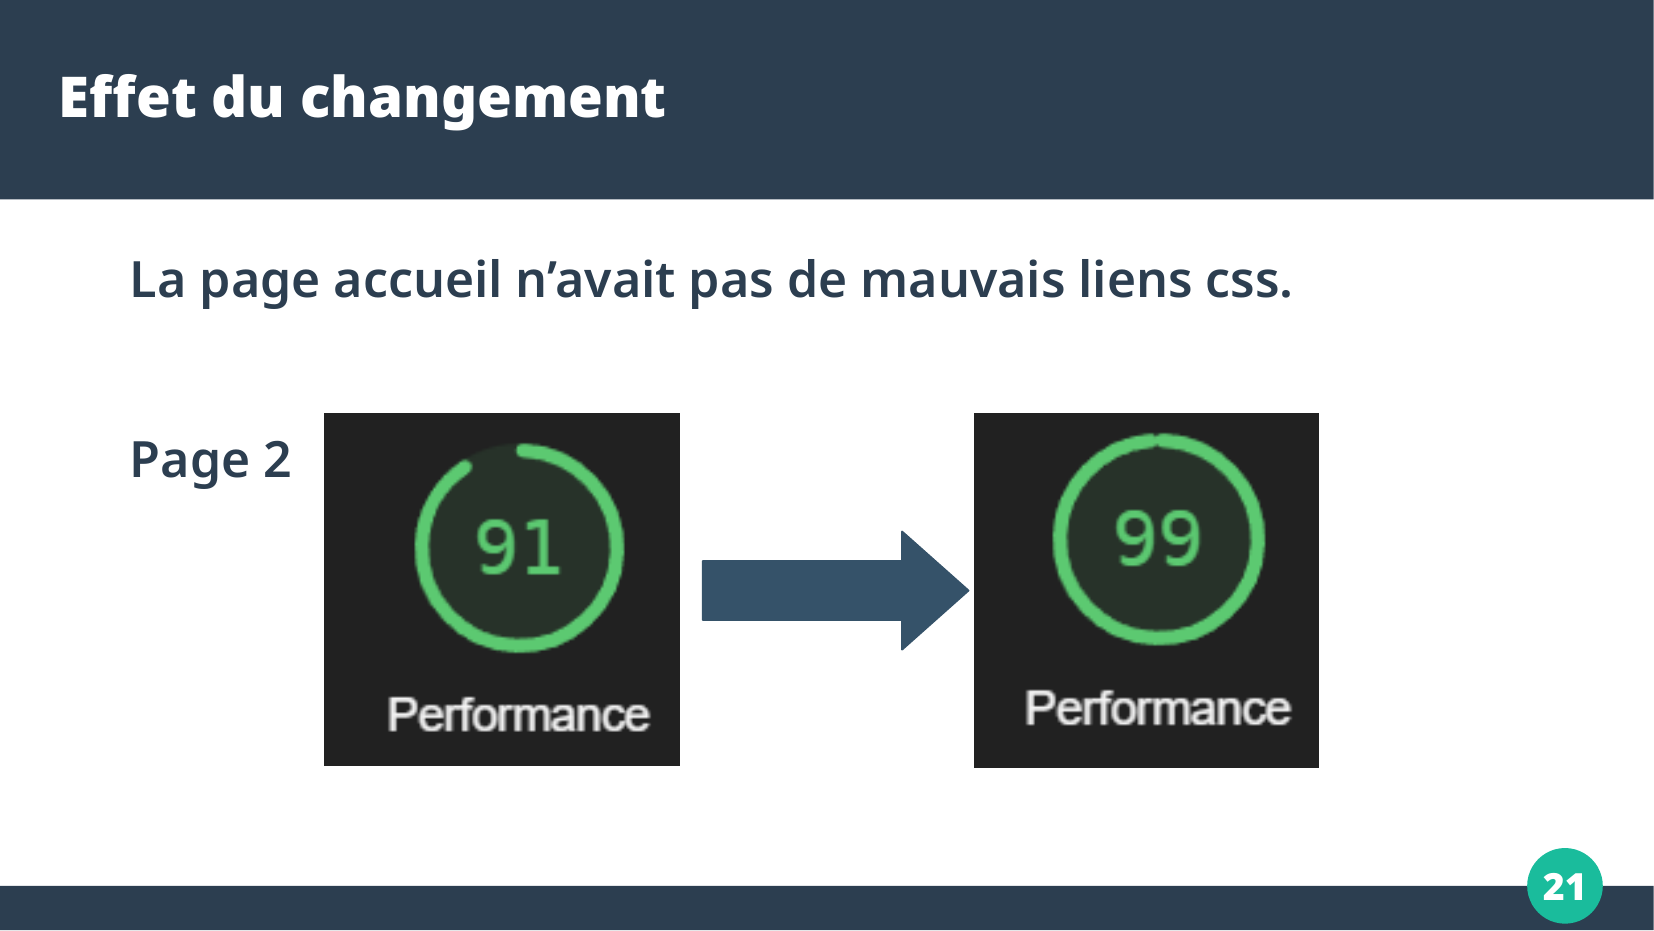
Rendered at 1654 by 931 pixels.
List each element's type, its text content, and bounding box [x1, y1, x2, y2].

picture [324, 413, 680, 766]
title Effet du changement [59, 37, 1595, 156]
picture [974, 413, 1319, 768]
text_box [702, 531, 969, 650]
list La page accueil n’avait pas de mauvais liens css. Page 2 [59, 243, 1595, 680]
